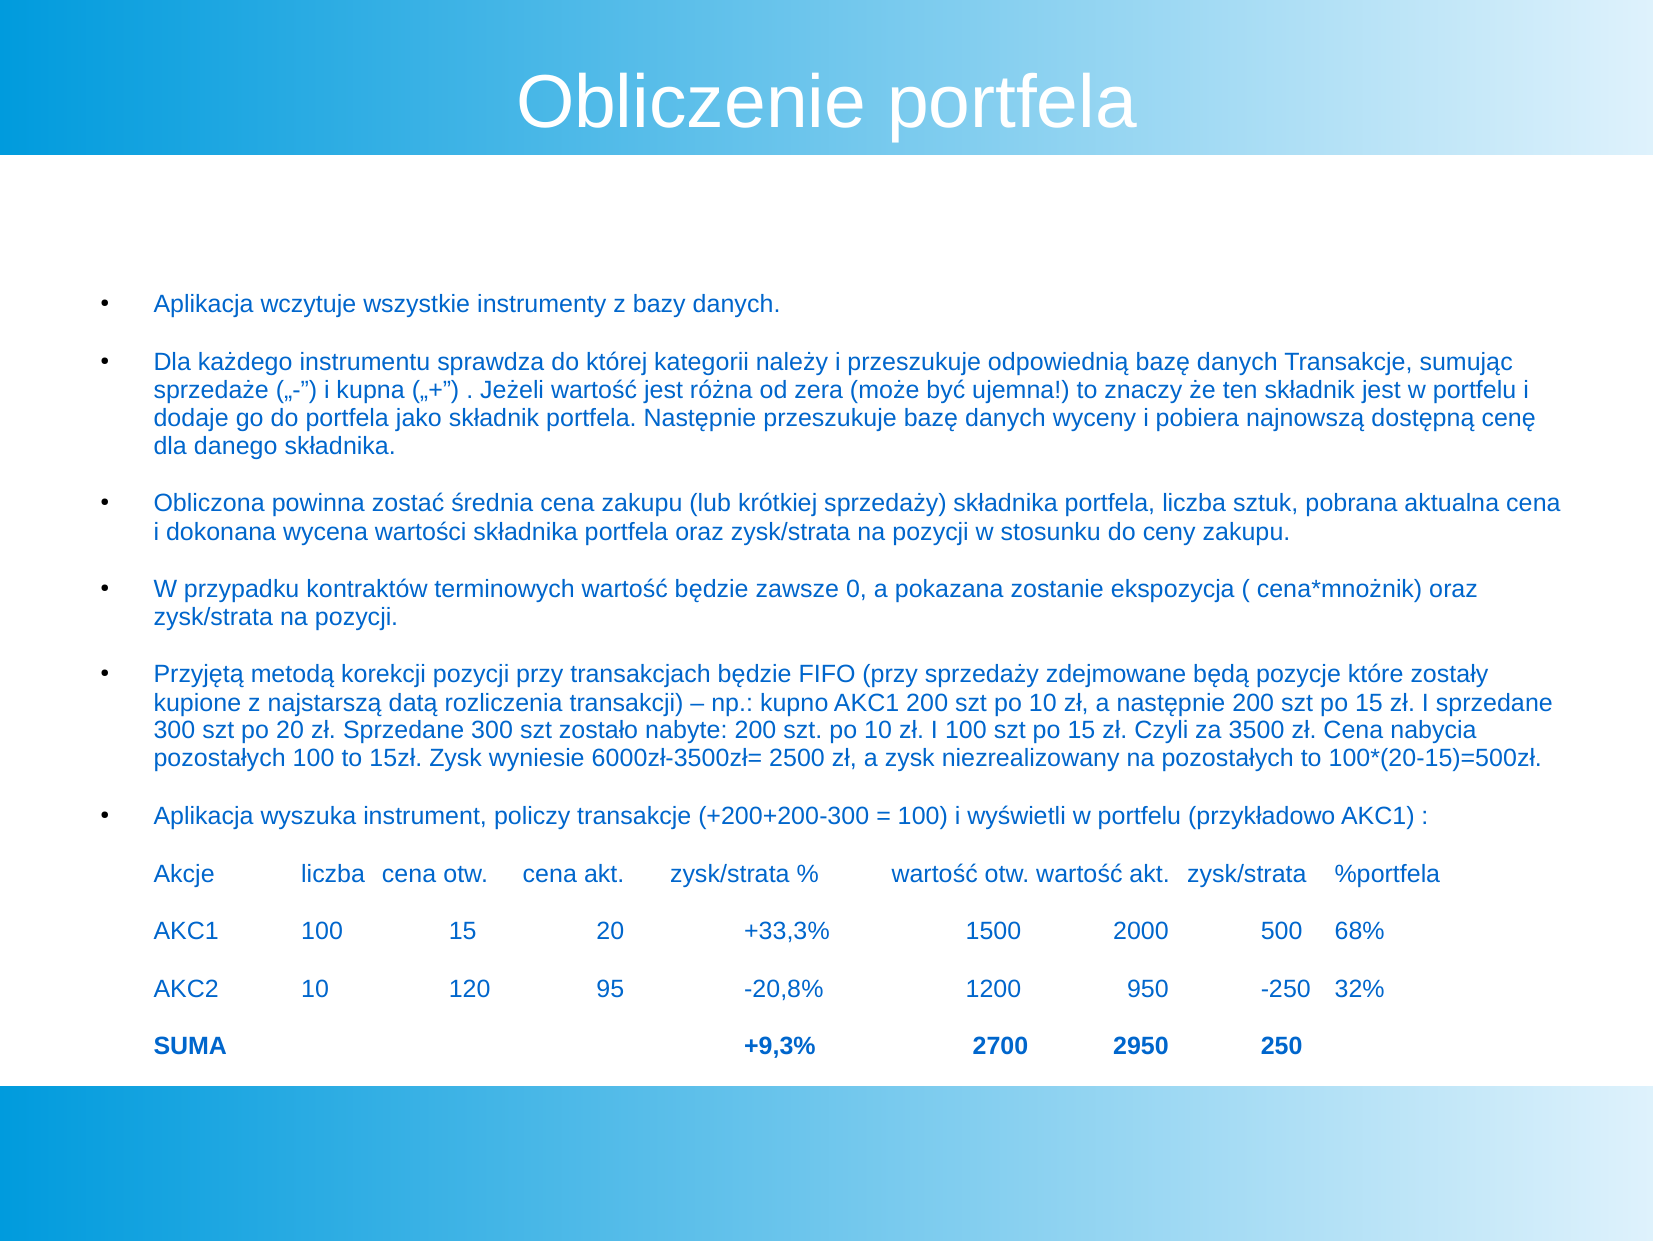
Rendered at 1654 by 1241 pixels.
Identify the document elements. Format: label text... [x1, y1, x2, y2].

list Aplikacja wczytuje wszystkie instrumenty z bazy danych. Dla każdego instrumentu sprawdza do której kategorii należy i przeszukuje odpowiednią bazę danych Transakcje, sumując sprzedaże („-”) i kupna („+”) . Jeżeli wartość jest różna od zera (może być ujemna!) to znaczy że ten składnik jest w portfelu i dodaje go do portfela jako składnik portfela. Następnie przeszukuje bazę danych wyceny i pobiera najnowszą dostępną cenę dla danego składnika. Obliczona powinna zostać średnia cena zakupu (lub krótkiej sprzedaży) składnika portfela, liczba sztuk, pobrana aktualna cena i dokonana wycena wartości składnika portfela oraz zysk/strata na pozycji w stosunku do ceny zakupu. W przypadku kontraktów terminowych wartość będzie zawsze 0, a pokazana zostanie ekspozycja ( cena*mnożnik) oraz zysk/strata na pozycji. Przyjętą metodą korekcji pozycji przy transakcjach będzie FIFO (przy sprzedaży zdejmowane będą pozycje które zostały kupione z najstarszą datą rozliczenia transakcji) – np.: kupno AKC1 200 szt po 10 zł, a następnie 200 szt po 15 zł. I sprzedane 300 szt po 20 zł. Sprzedane 300 szt zostało nabyte: 200 szt. po 10 zł. I 100 szt po 15 zł. Czyli za 3500 zł. Cena nabycia pozostałych 100 to 15zł. Zysk wyniesie 6000zł-3500zł= 2500 zł, a zysk niezrealizowany na pozostałych to 100*(20-15)=500zł. Aplikacja wyszuka instrument, policzy transakcje (+200+200-300 = 100) i wyświetli w portfelu (przykładowo AKC1) : Akcje liczba cena otw. cena akt. zysk/strata % wartość otw. wartość akt. zysk/strata %portfela AKC1 100 15 20 +33,3% 1500 2000 500 68% AKC2 10 120 95 -20,8% 1200 950 -250 32% SUMA +9,3% 2700 2950 250 [82, 290, 1571, 1010]
title Obliczenie portfela [82, 49, 1571, 155]
